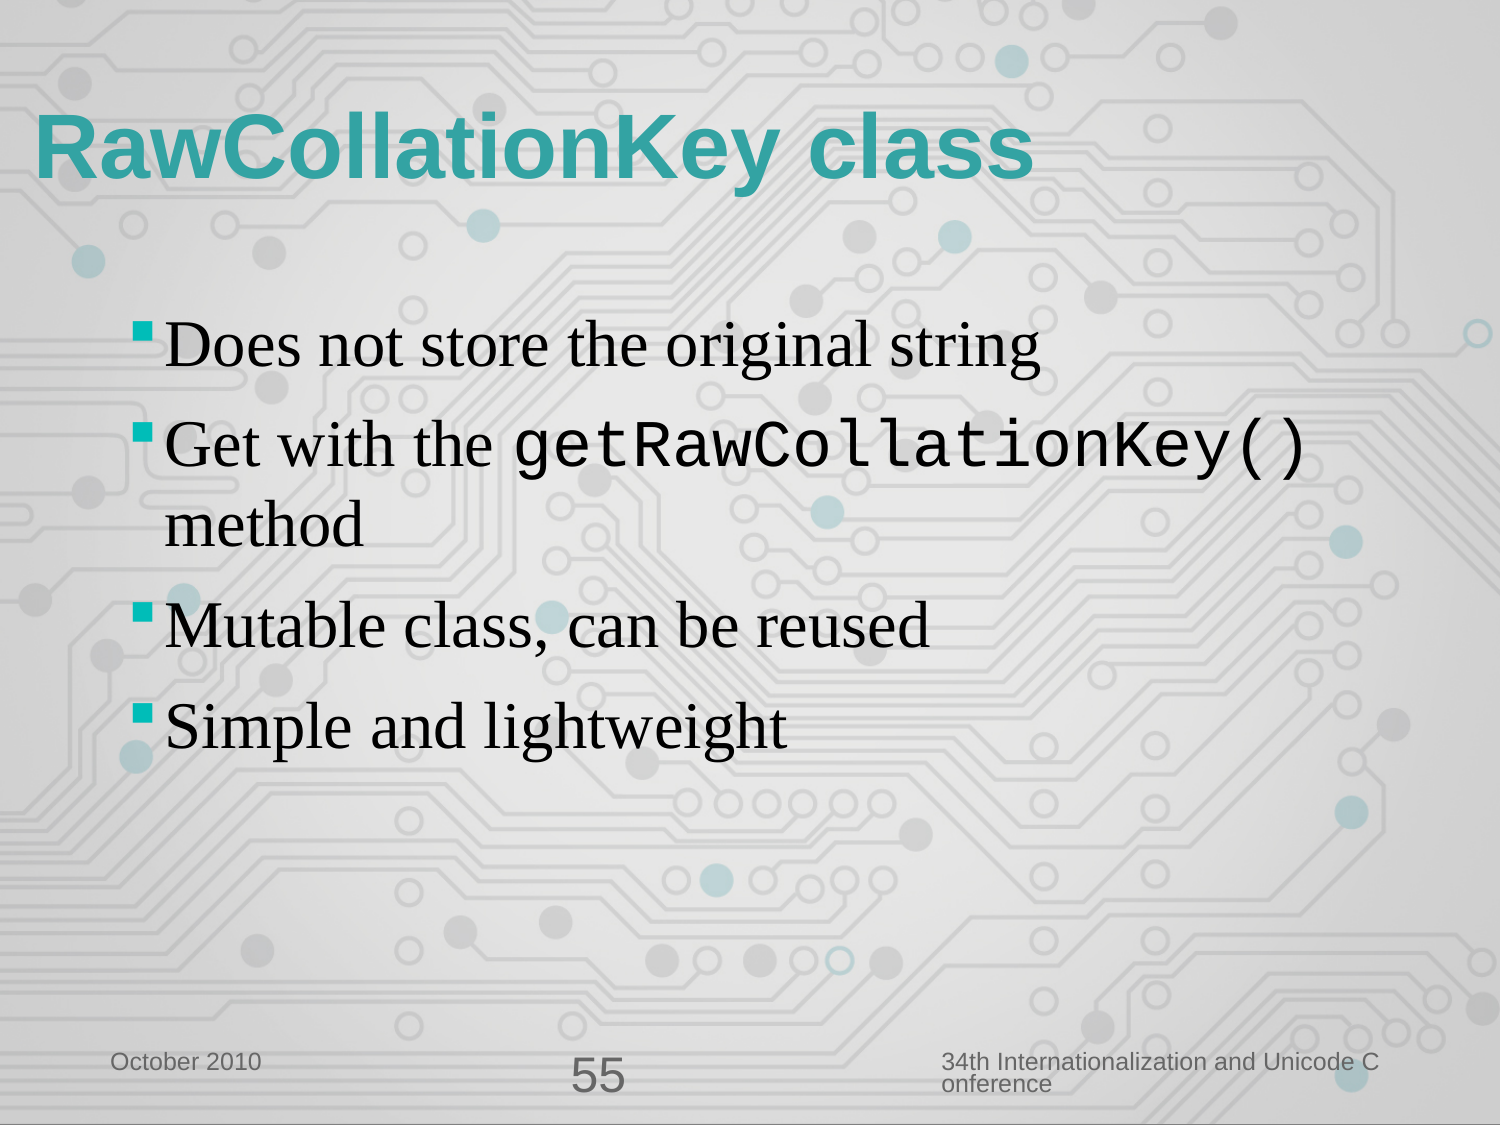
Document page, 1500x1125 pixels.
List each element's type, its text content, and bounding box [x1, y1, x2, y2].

picture [0, 0, 1500, 1124]
list Does not store the original string Get with the getRawCollationKey() method Mutable class, can be reused Simple and lightweight [112, 291, 1425, 1125]
title RawCollationKey class [25, 0, 1378, 207]
